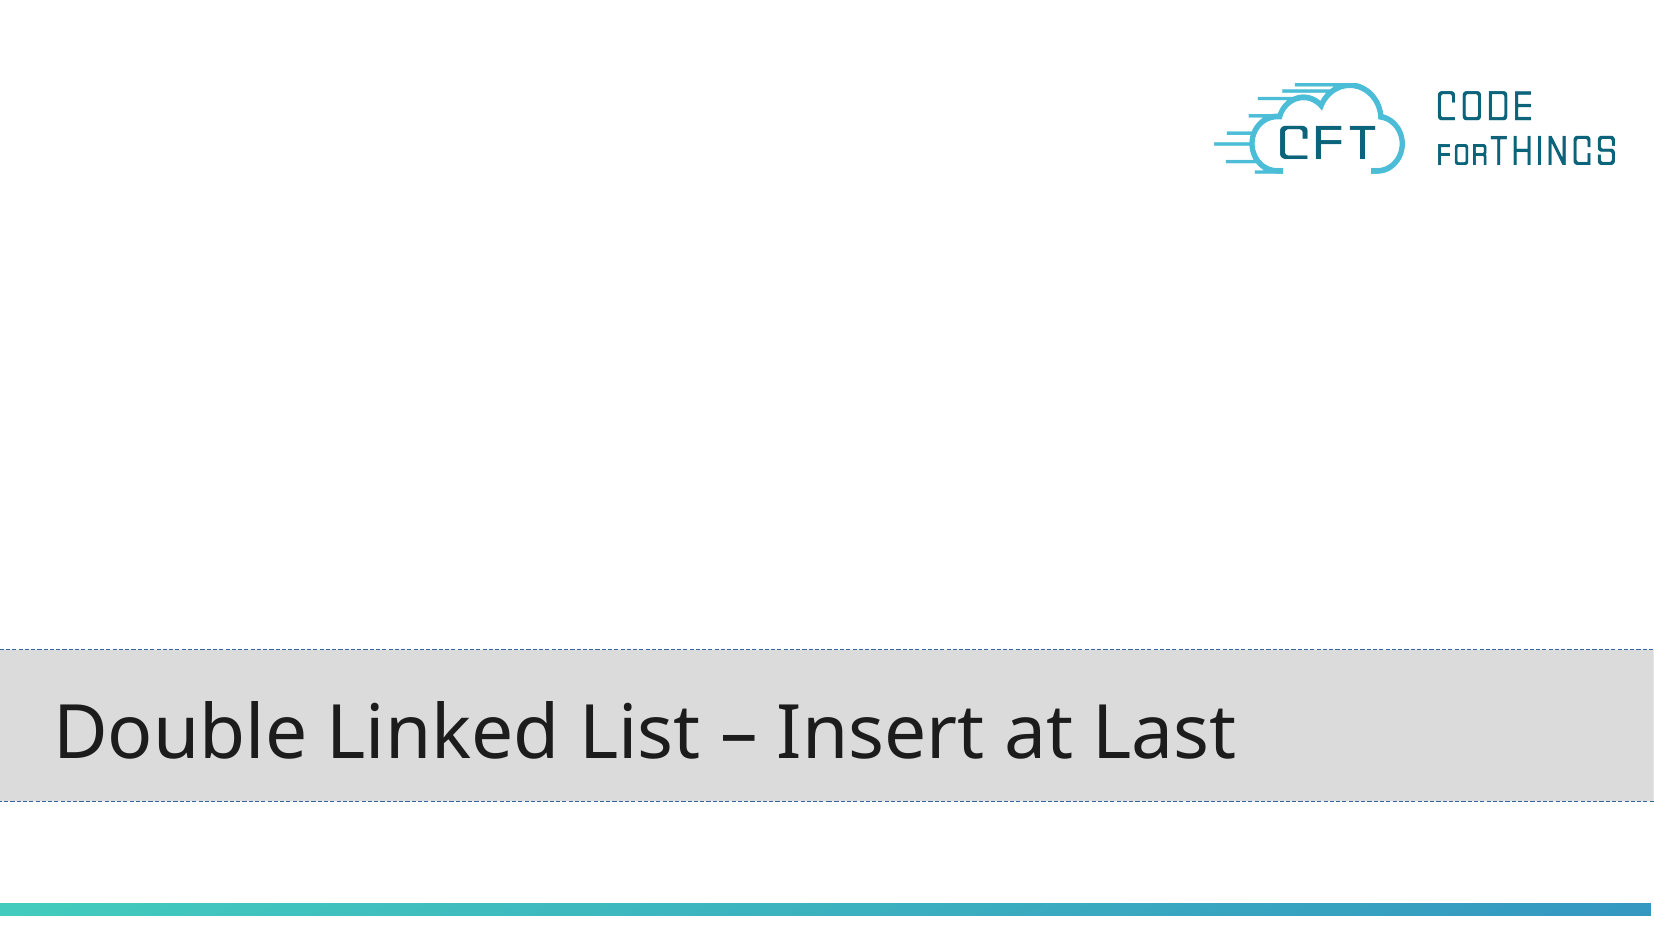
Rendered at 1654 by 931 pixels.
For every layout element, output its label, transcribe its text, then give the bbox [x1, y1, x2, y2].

picture [1214, 83, 1615, 174]
title Double Linked List – Insert at Last [53, 626, 1643, 832]
